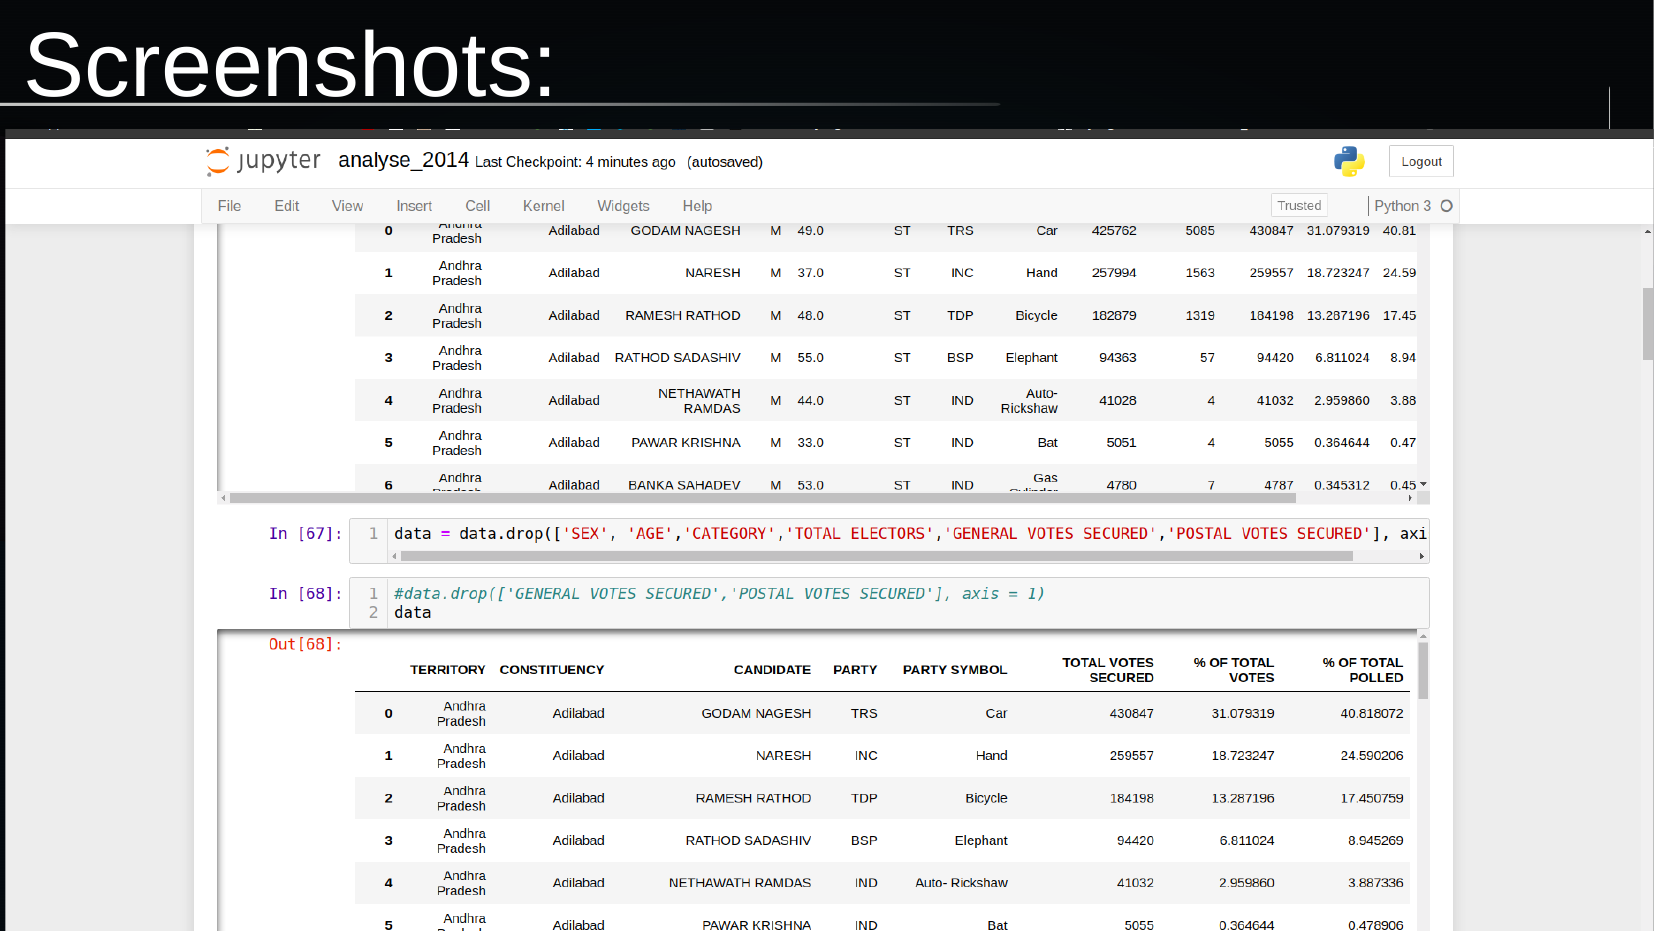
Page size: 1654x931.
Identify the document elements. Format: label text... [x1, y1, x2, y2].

picture [0, 0, 1654, 931]
title Screenshots: [23, 11, 1589, 119]
